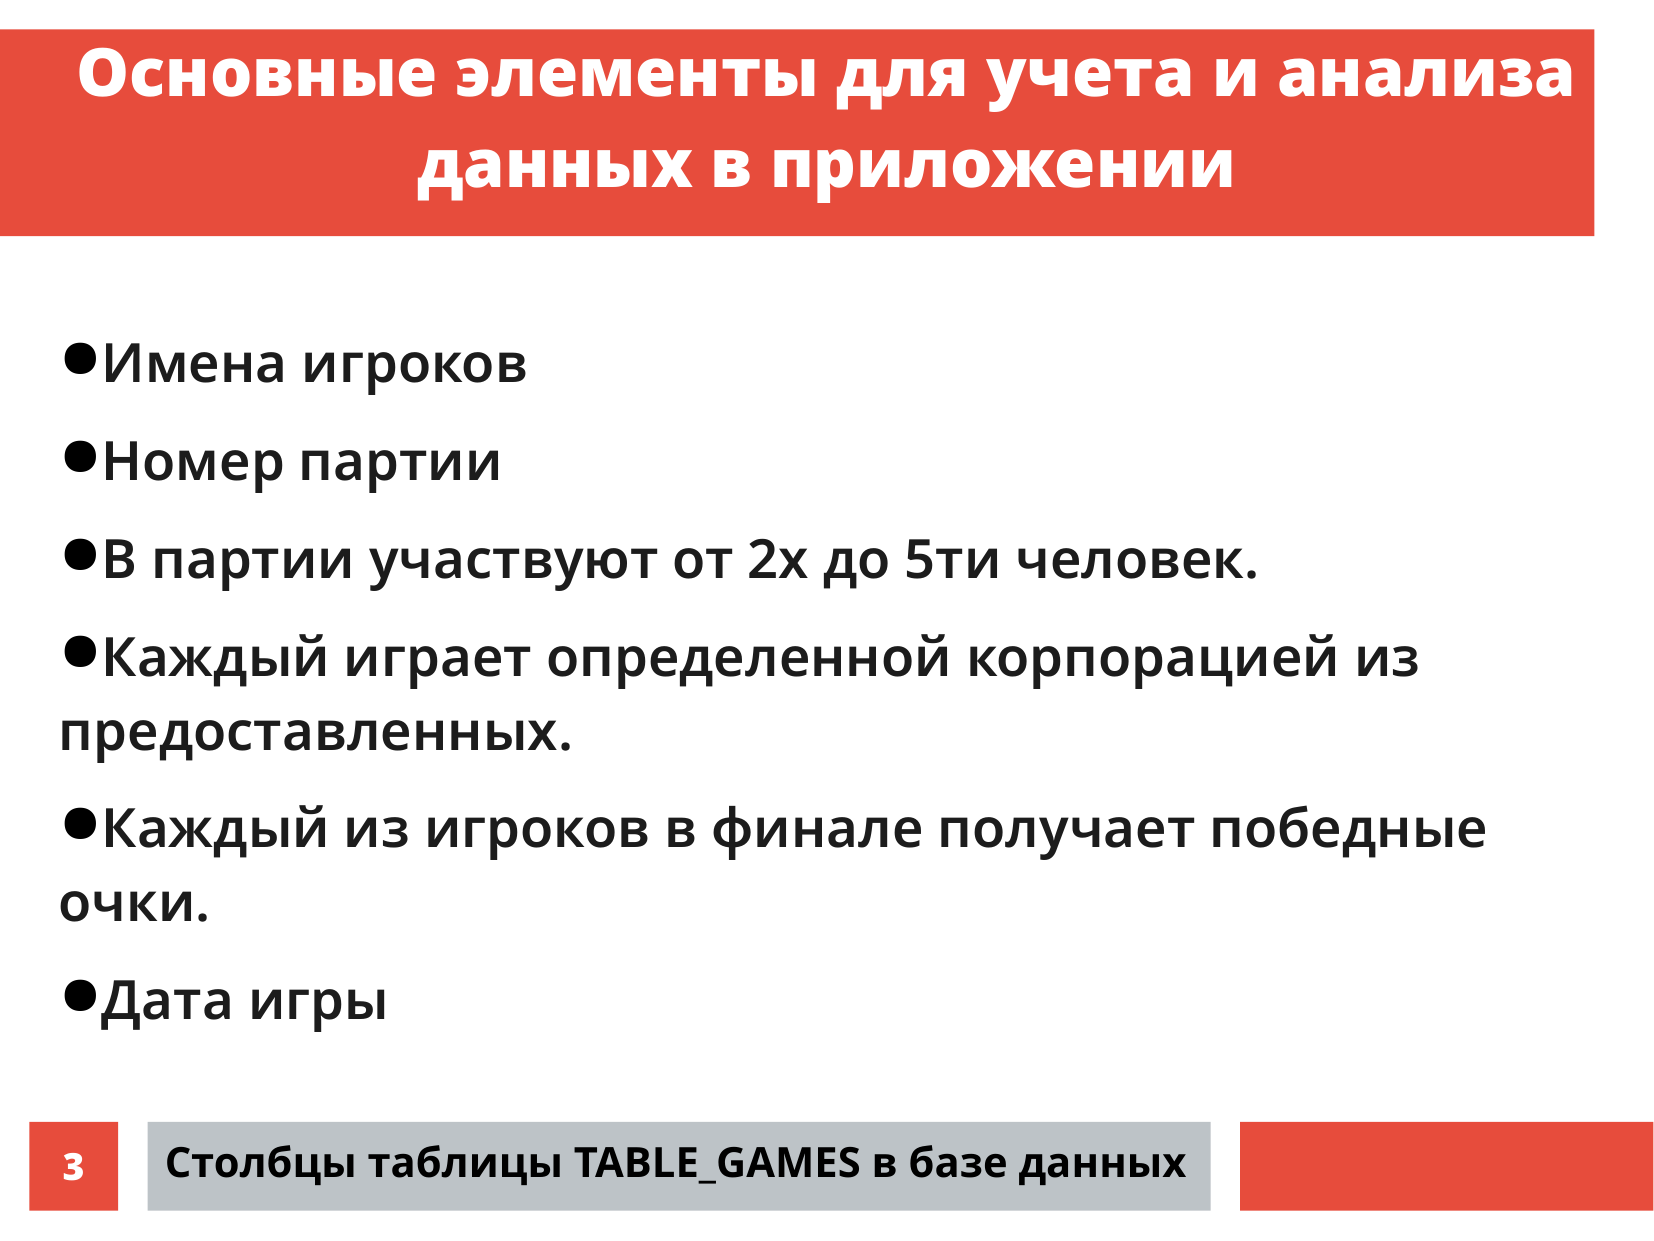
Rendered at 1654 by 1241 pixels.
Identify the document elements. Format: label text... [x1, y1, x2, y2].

list Имена игроков Номер партии В партии участвуют от 2х до 5ти человек. Каждый играет определенной корпорацией из предоставленных. Каждый из игроков в финале получает победные очки. Дата игры [58, 324, 1565, 1093]
text_box Столбцы таблицы TABLE_GAMES в базе данных [149, 1124, 1260, 1241]
title Основные элементы для учета и анализа данных в приложении [58, 58, 1595, 207]
